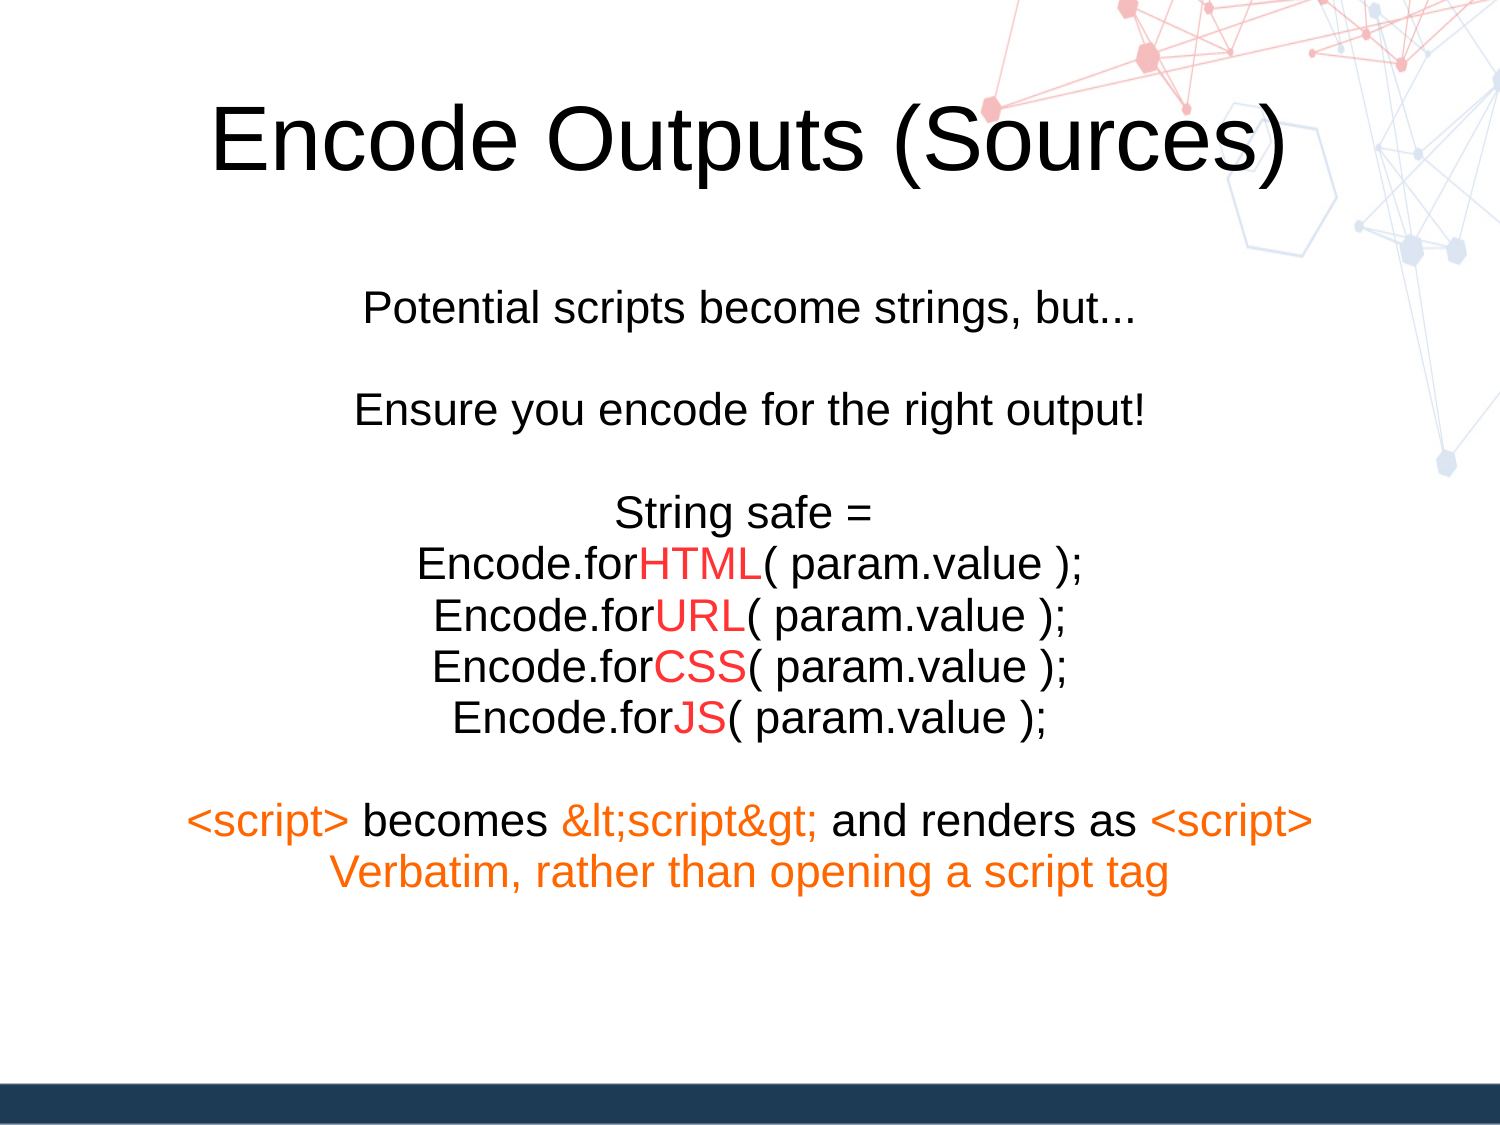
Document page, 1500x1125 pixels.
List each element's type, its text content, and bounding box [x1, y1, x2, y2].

title Encode Outputs (Sources) [75, 44, 1425, 233]
picture [0, 0, 1500, 1125]
subtitle Potential scripts become strings, but... Ensure you encode for the right output! String safe = Encode.forHTML( param.value ); Encode.forURL( param.value ); Encode.forCSS( param.value ); Encode.forJS( param.value ); <script> becomes &lt;script&gt; and renders as <script> Verbatim, rather than opening a script tag [75, 263, 1425, 916]
